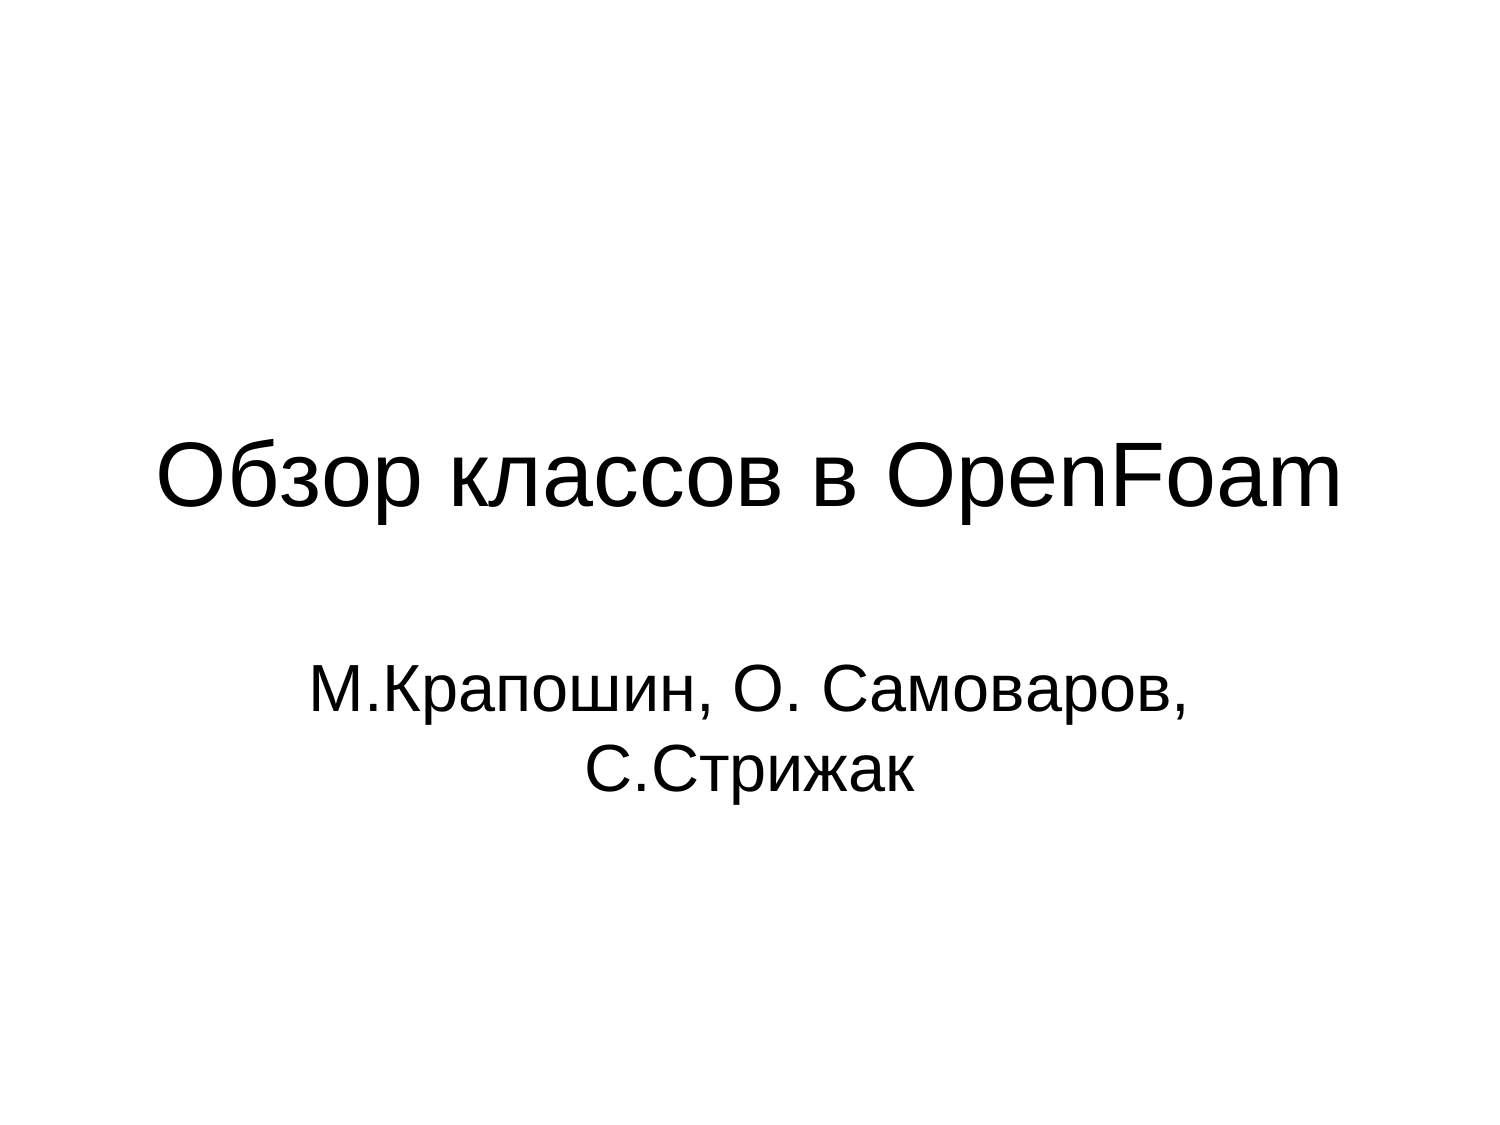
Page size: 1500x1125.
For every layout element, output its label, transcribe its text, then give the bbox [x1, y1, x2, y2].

subtitle М.Крапошин, О. Самоваров, С.Стрижак [225, 637, 1276, 926]
title Обзор классов в OpenFoam [112, 349, 1388, 591]
